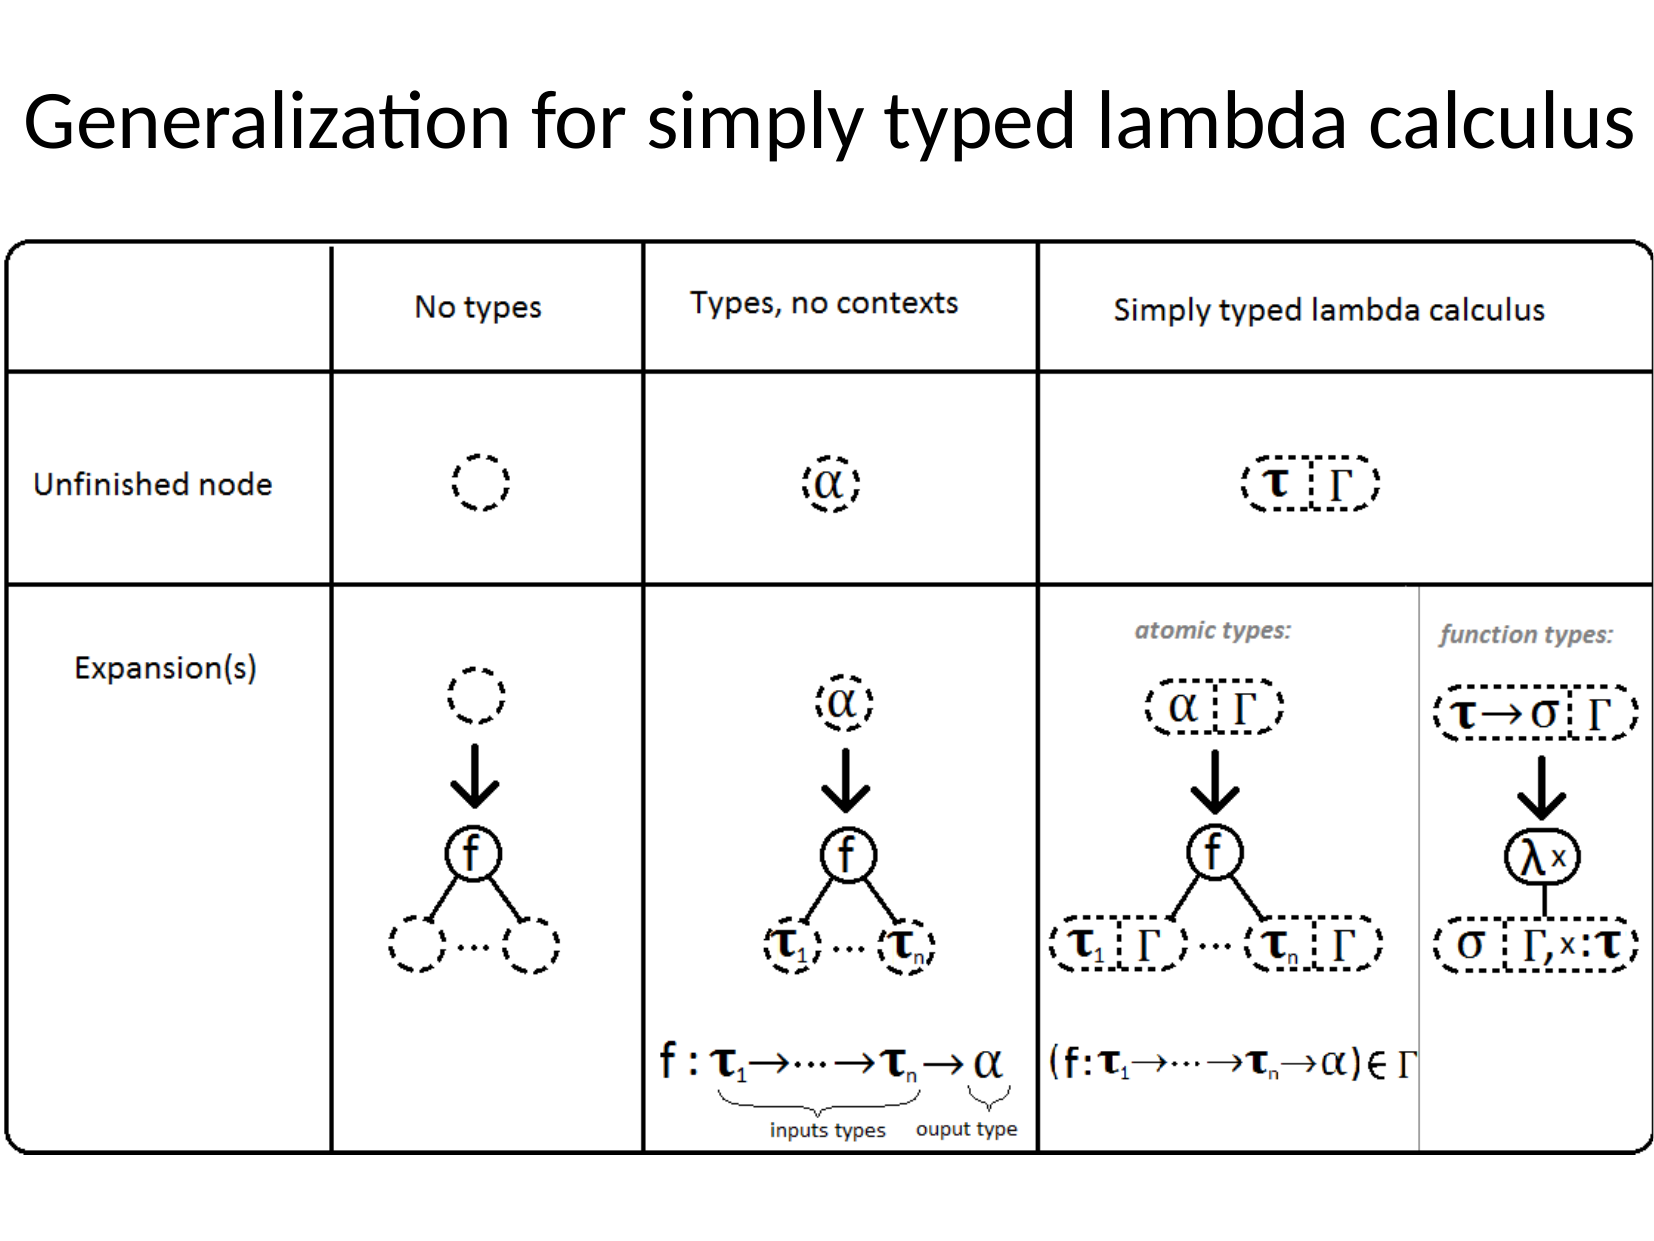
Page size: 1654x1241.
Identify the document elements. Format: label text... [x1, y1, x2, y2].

title Generalization for simply typed lambda calculus [15, 24, 1646, 232]
picture [3, 238, 1654, 1155]
